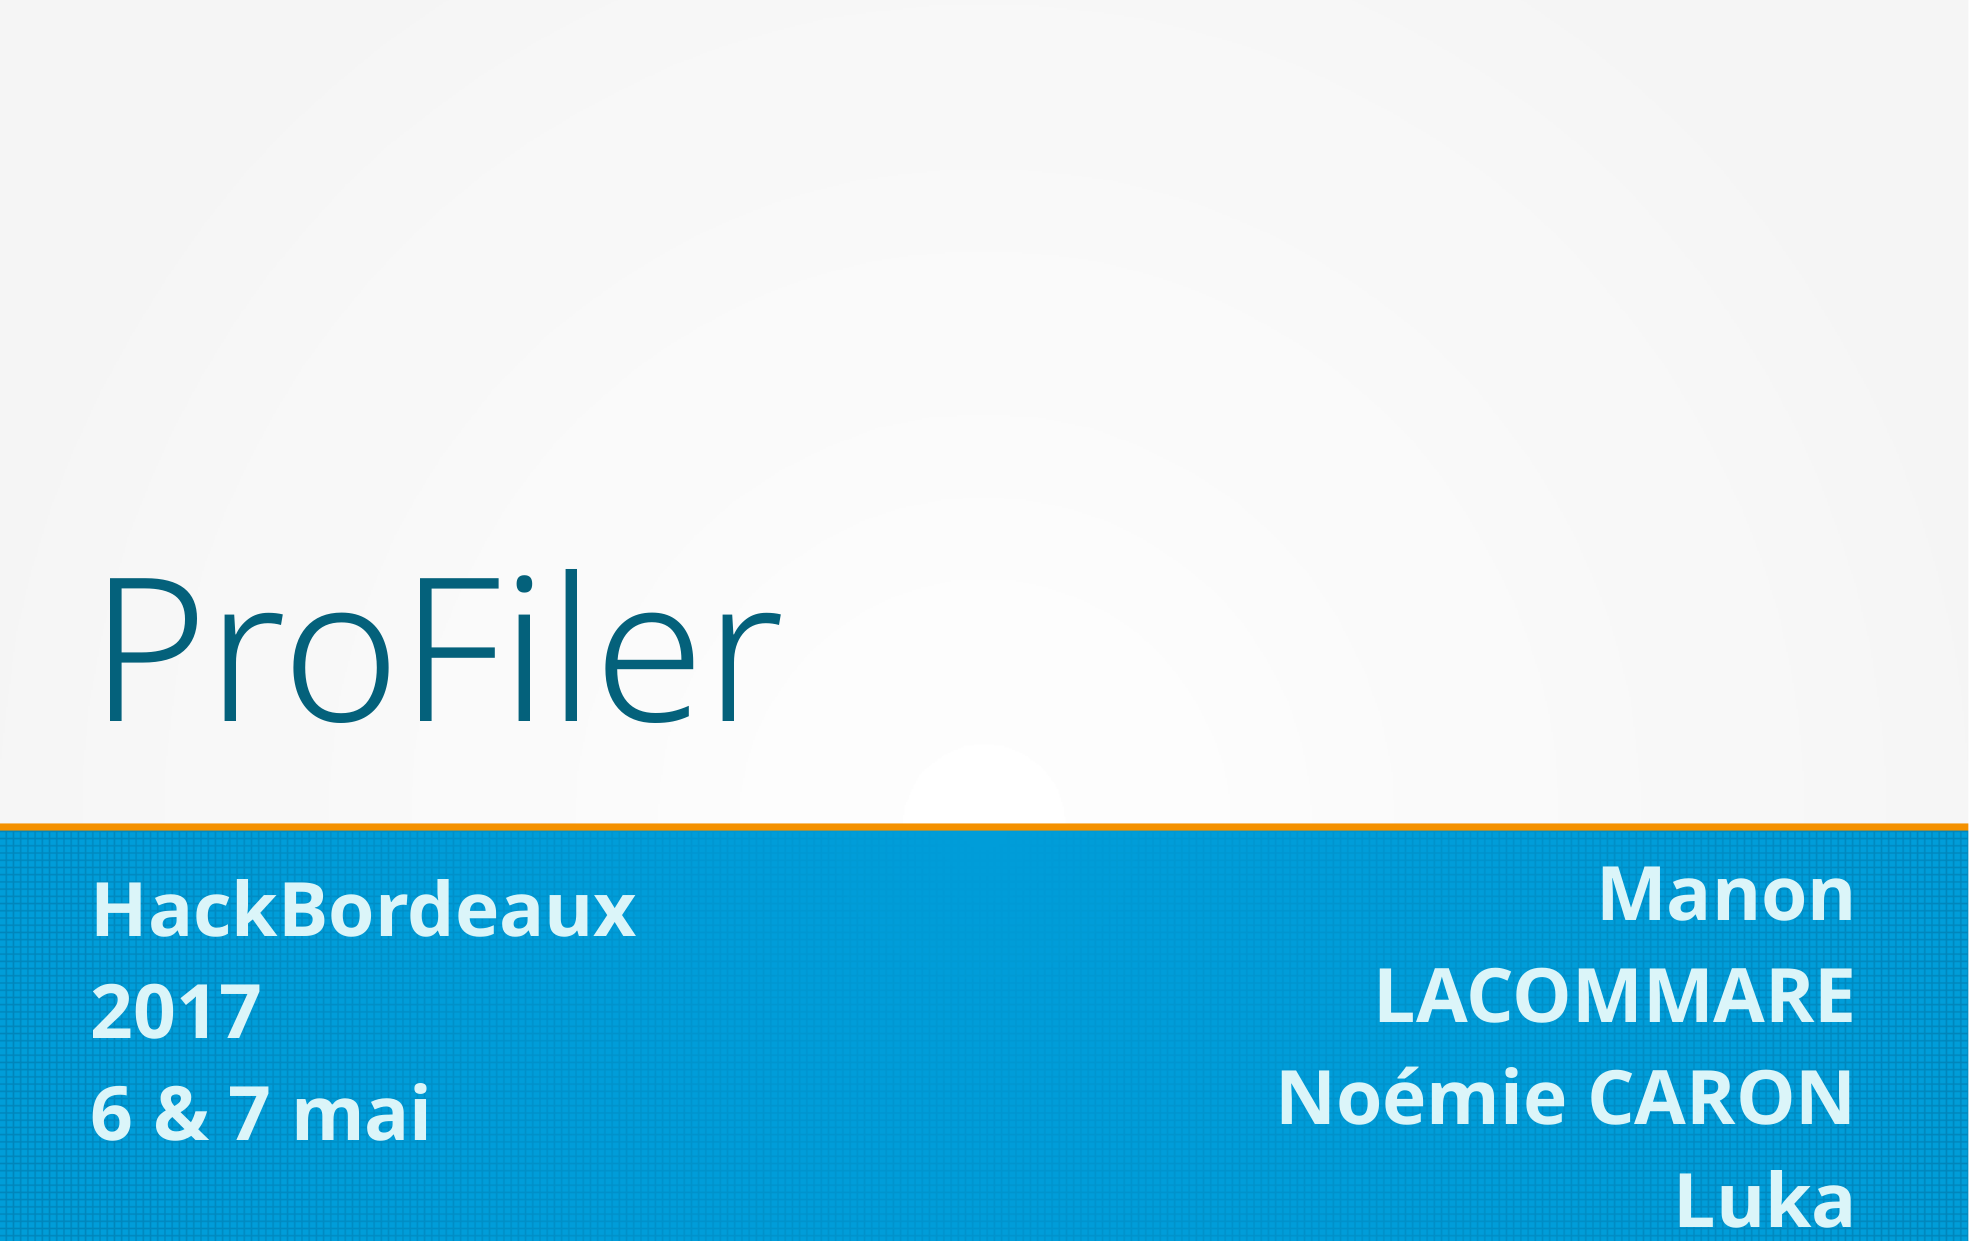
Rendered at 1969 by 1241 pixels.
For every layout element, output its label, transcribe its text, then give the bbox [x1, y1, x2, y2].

title ProFiler [90, 49, 1862, 781]
picture [0, 0, 1969, 830]
text_box Manon LACOMMARE Noémie CARON Luka BOULAGNON Lucas DEBOUTÉ [1275, 840, 1951, 1217]
subtitle HackBordeaux 2017 6 & 7 mai [90, 855, 826, 1111]
